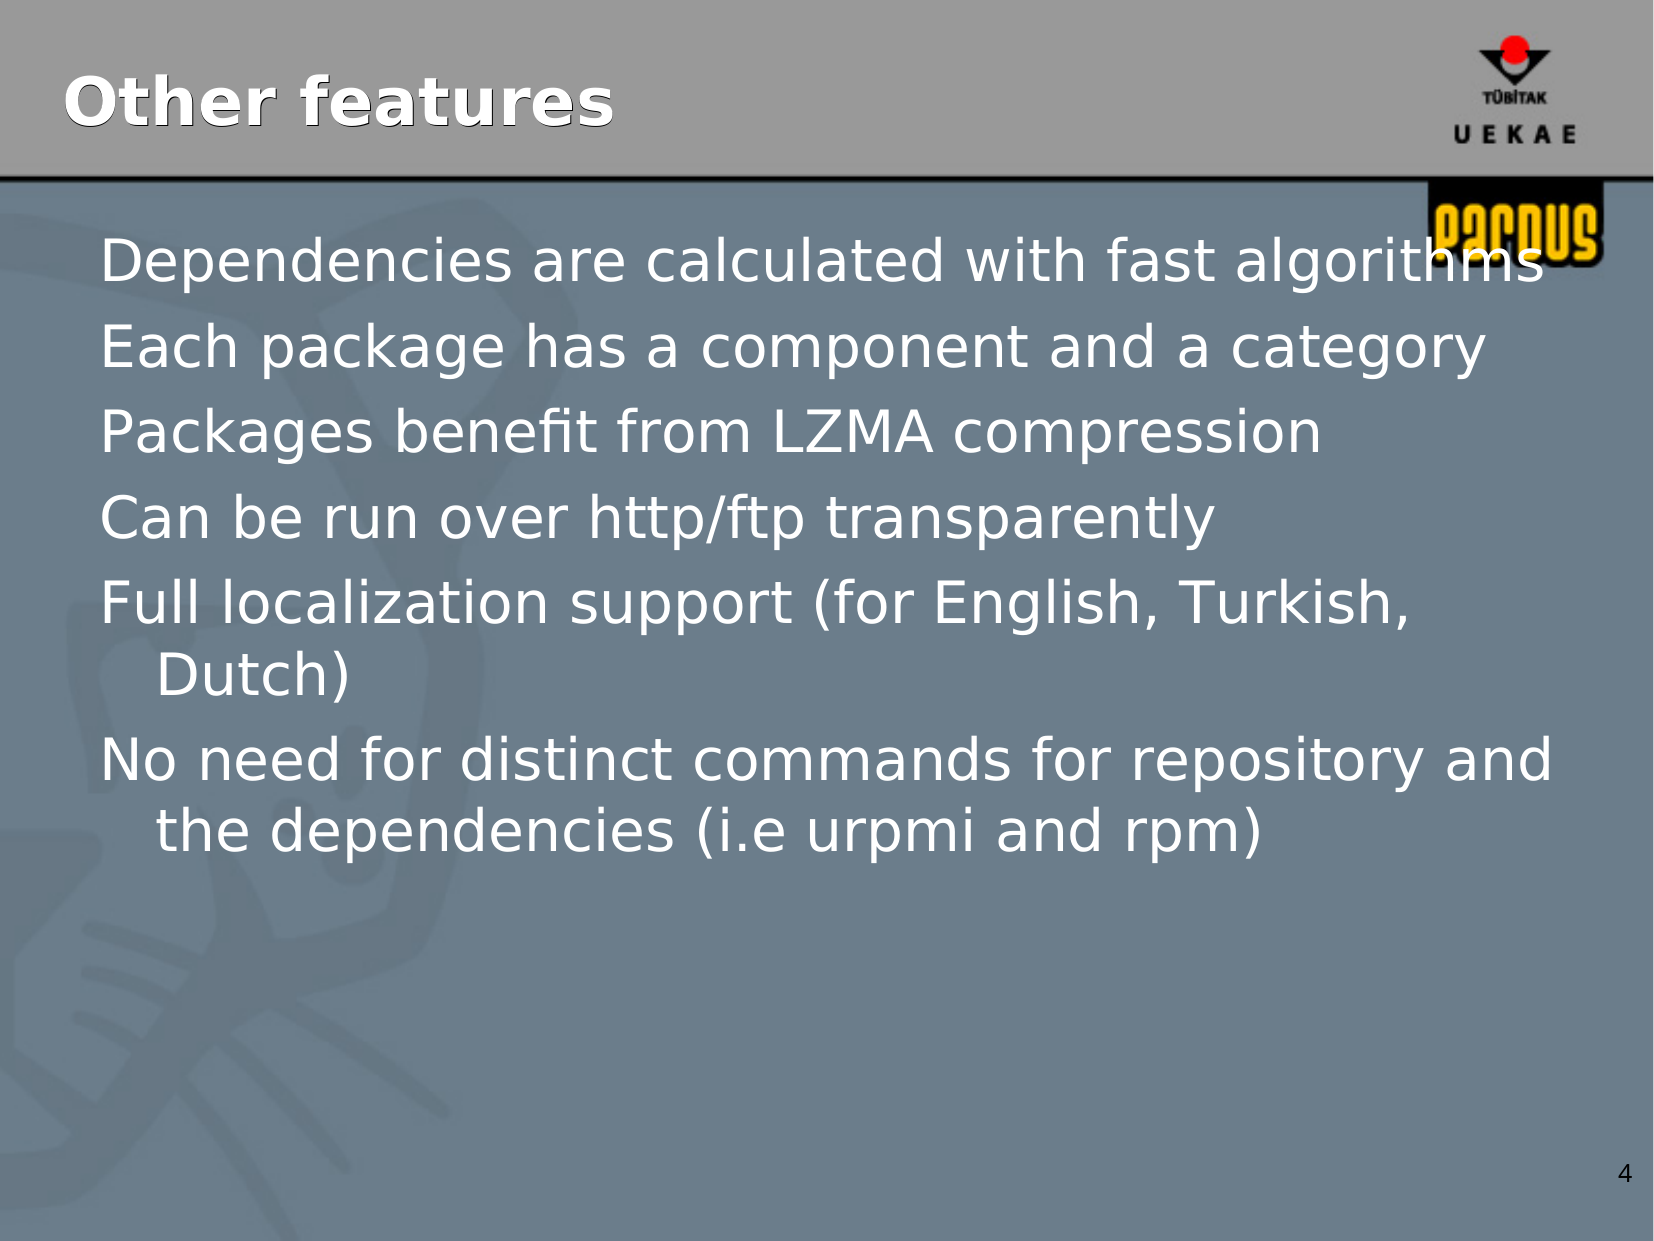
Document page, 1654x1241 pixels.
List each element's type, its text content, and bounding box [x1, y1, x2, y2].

list Dependencies are calculated with fast algorithms Each package has a component and a category Packages benefit from LZMA compression Can be run over http/ftp transparently Full localization support (for English, Turkish, Dutch) No need for distinct commands for repository and the dependencies (i.e urpmi and rpm) [84, 216, 1595, 942]
picture [0, 0, 1654, 1241]
title Other features [47, 43, 1460, 158]
